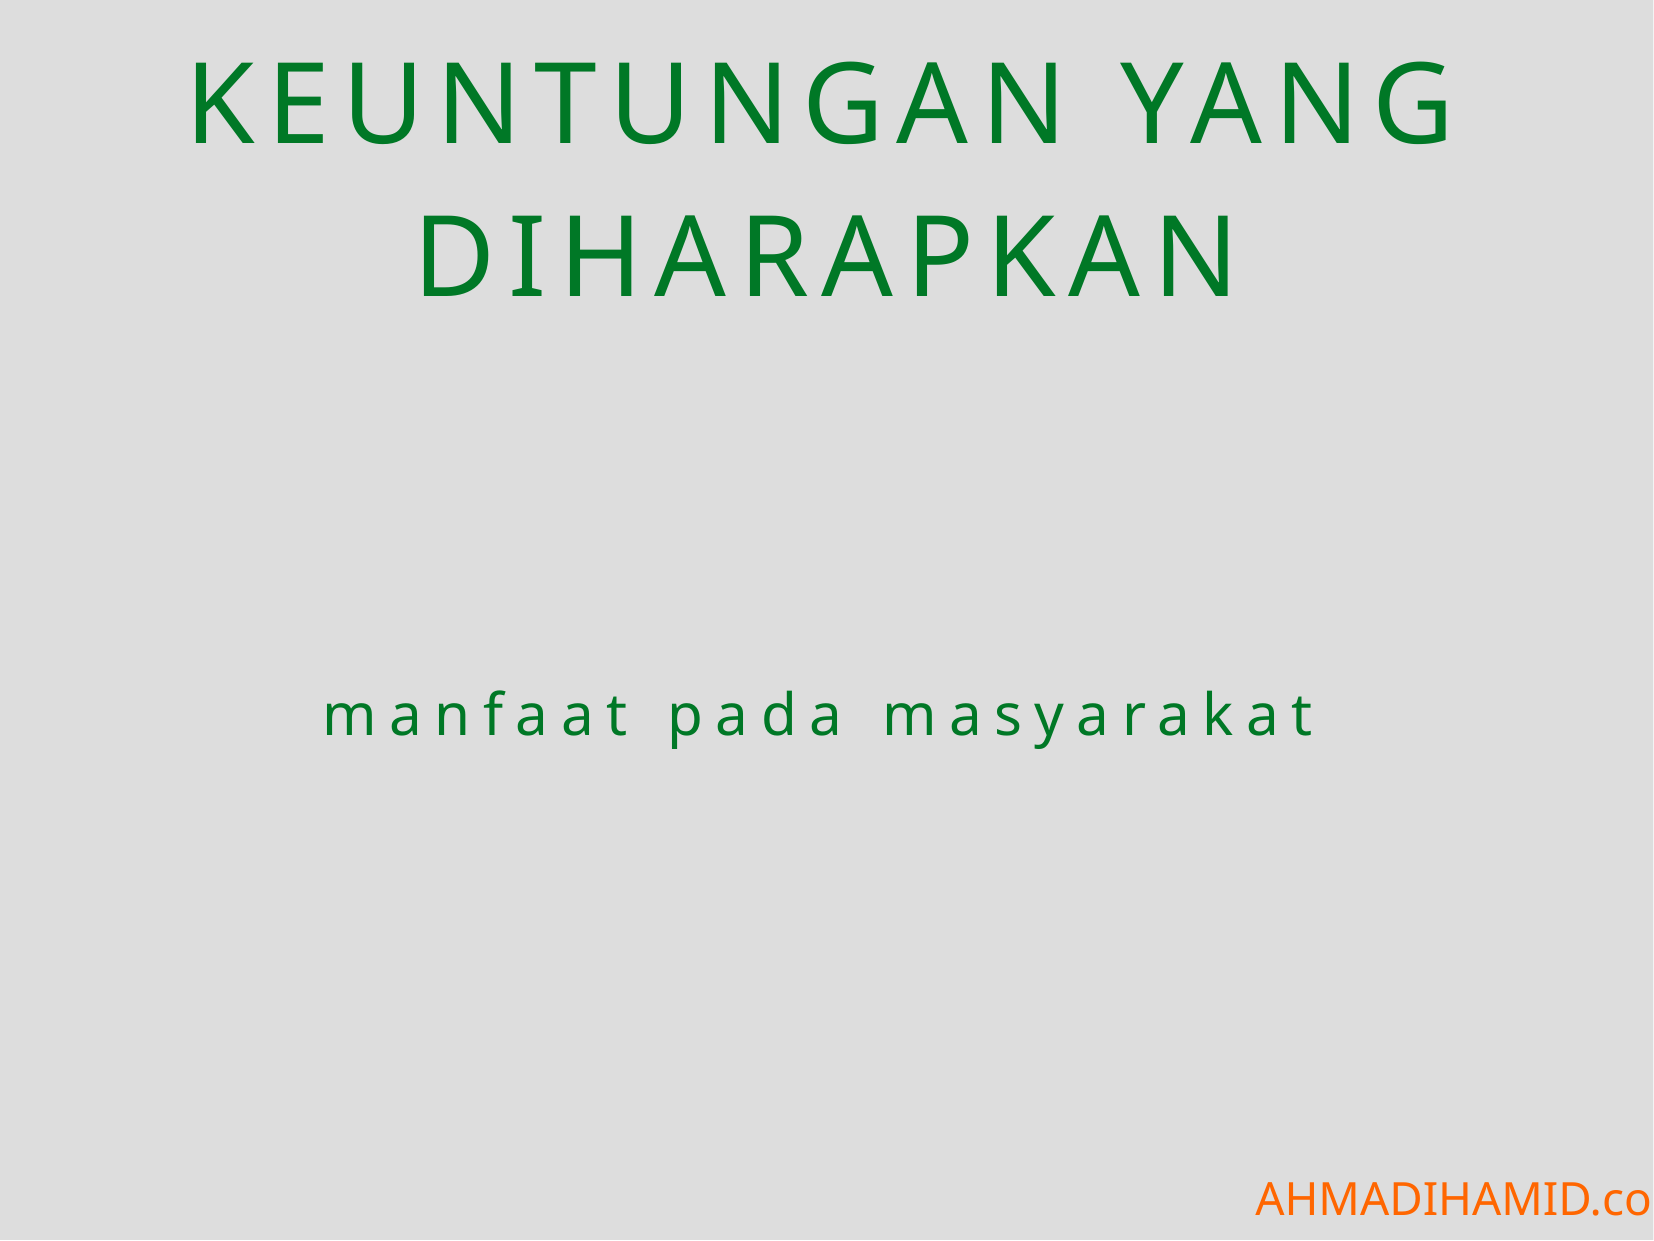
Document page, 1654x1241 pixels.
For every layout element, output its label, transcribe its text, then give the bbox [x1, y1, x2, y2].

title KEUNTUNGAN YANG DIHARAPKAN [82, 51, 1571, 302]
title manfaat pada masyarakat [74, 608, 1563, 816]
text_box AHMADIHAMID.com [1240, 1159, 1643, 1233]
